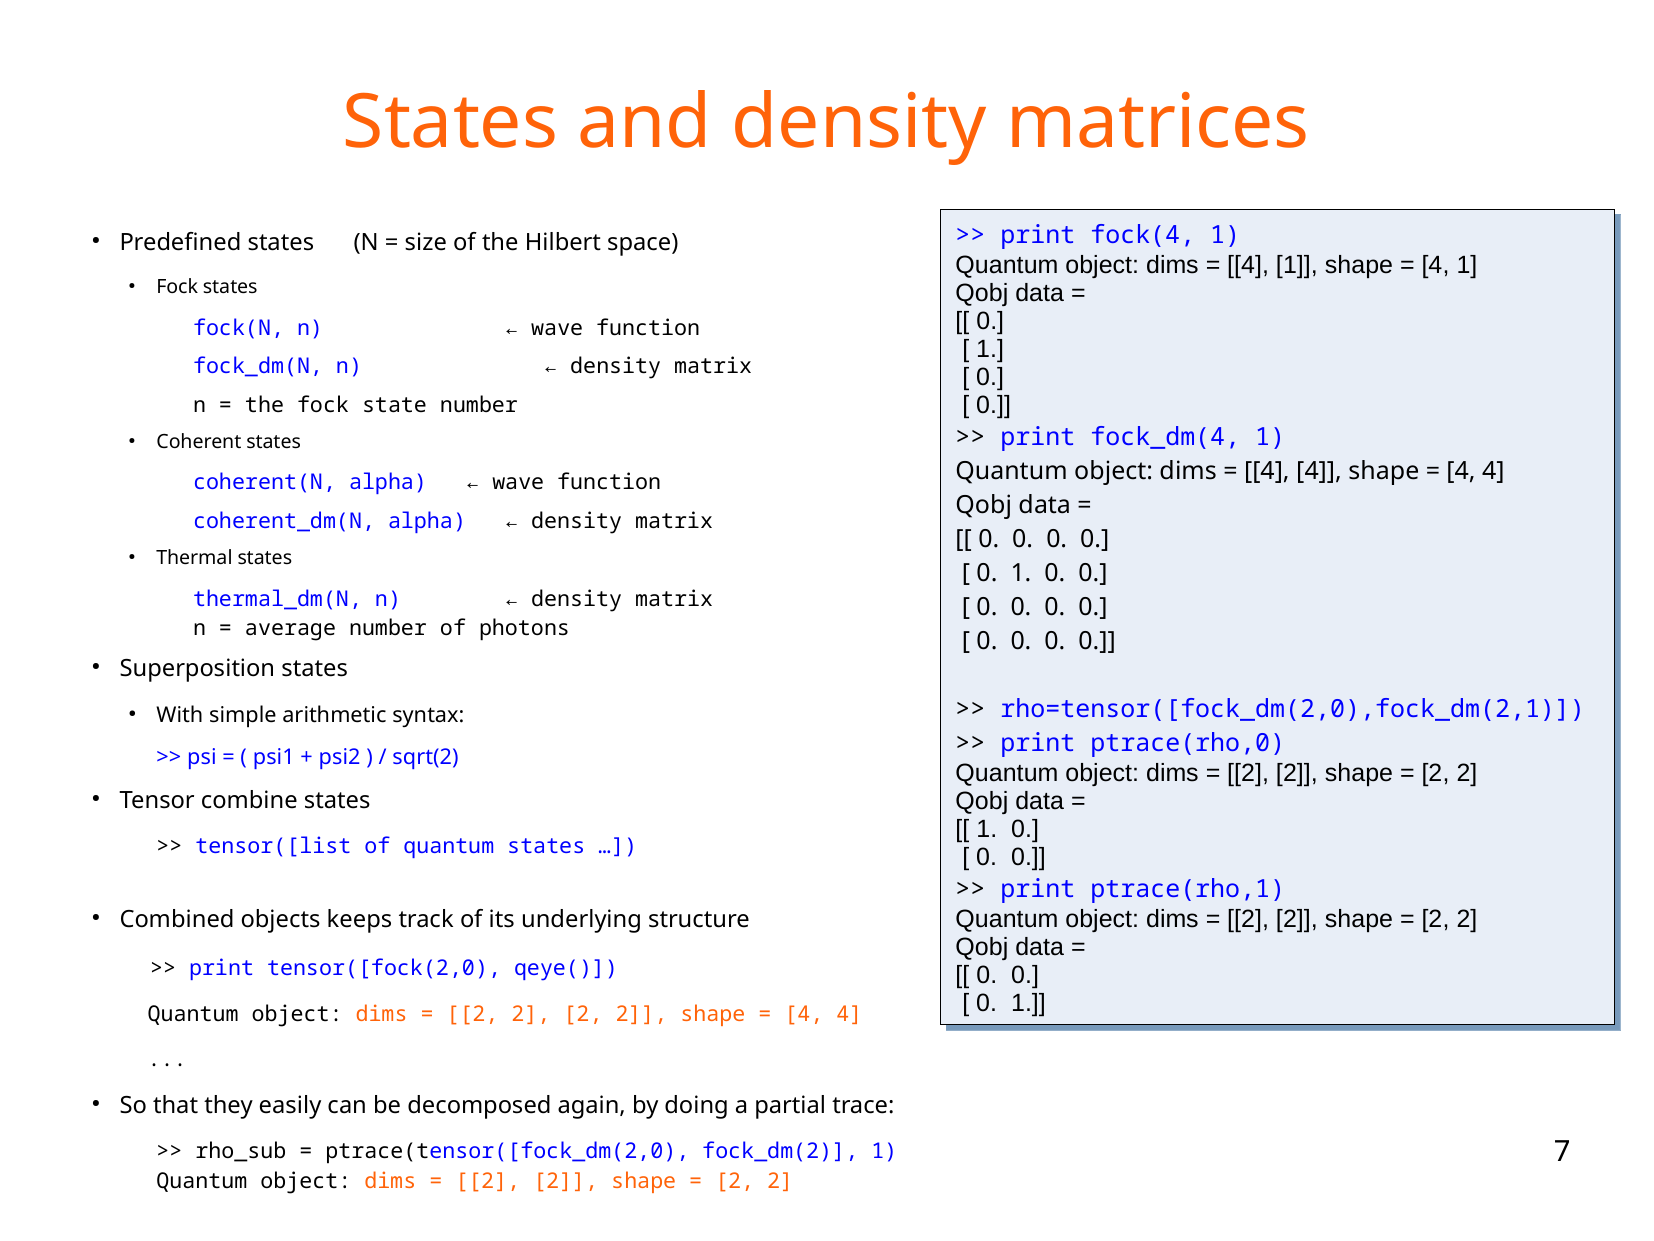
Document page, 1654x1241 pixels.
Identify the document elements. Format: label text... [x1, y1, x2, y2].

text_box >> print fock(4, 1) Quantum object: dims = [[4], [1]], shape = [4, 1] Qobj data = [[ 0.] [ 1.] [ 0.] [ 0.]] >> print fock_dm(4, 1) Quantum object: dims = [[4], [4]], shape = [4, 4] Qobj data = [[ 0. 0. 0. 0.] [ 0. 1. 0. 0.] [ 0. 0. 0. 0.] [ 0. 0. 0. 0.]] >> rho=tensor([fock_dm(2,0),fock_dm(2,1)]) >> print ptrace(rho,0) Quantum object: dims = [[2], [2]], shape = [2, 2] Qobj data = [[ 1. 0.] [ 0. 0.]] >> print ptrace(rho,1) Quantum object: dims = [[2], [2]], shape = [2, 2] Qobj data = [[ 0. 0.] [ 0. 1.]] [940, 209, 1615, 970]
list Predefined states (N = size of the Hilbert space) Fock states fock(N, n) ← wave function fock_dm(N, n) ← density matrix n = the fock state number Coherent states coherent(N, alpha) ← wave function coherent_dm(N, alpha) ← density matrix Thermal states thermal_dm(N, n) ← density matrix n = average number of photons Superposition states With simple arithmetic syntax: >> psi = ( psi1 + psi2 ) / sqrt(2) Tensor combine states >> tensor([list of quantum states …]) Combined objects keeps track of its underlying structure >> print tensor([fock(2,0), qeye()]) Quantum object: dims = [[2, 2], [2, 2]], shape = [4, 4] ... So that they easily can be decomposed again, by doing a partial trace: >> rho_sub = ptrace(tensor([fock_dm(2,0), fock_dm(2)], 1) Quantum object: dims = [[2], [2]], shape = [2, 2] [82, 225, 1571, 1201]
title States and density matrices [82, 49, 1571, 188]
